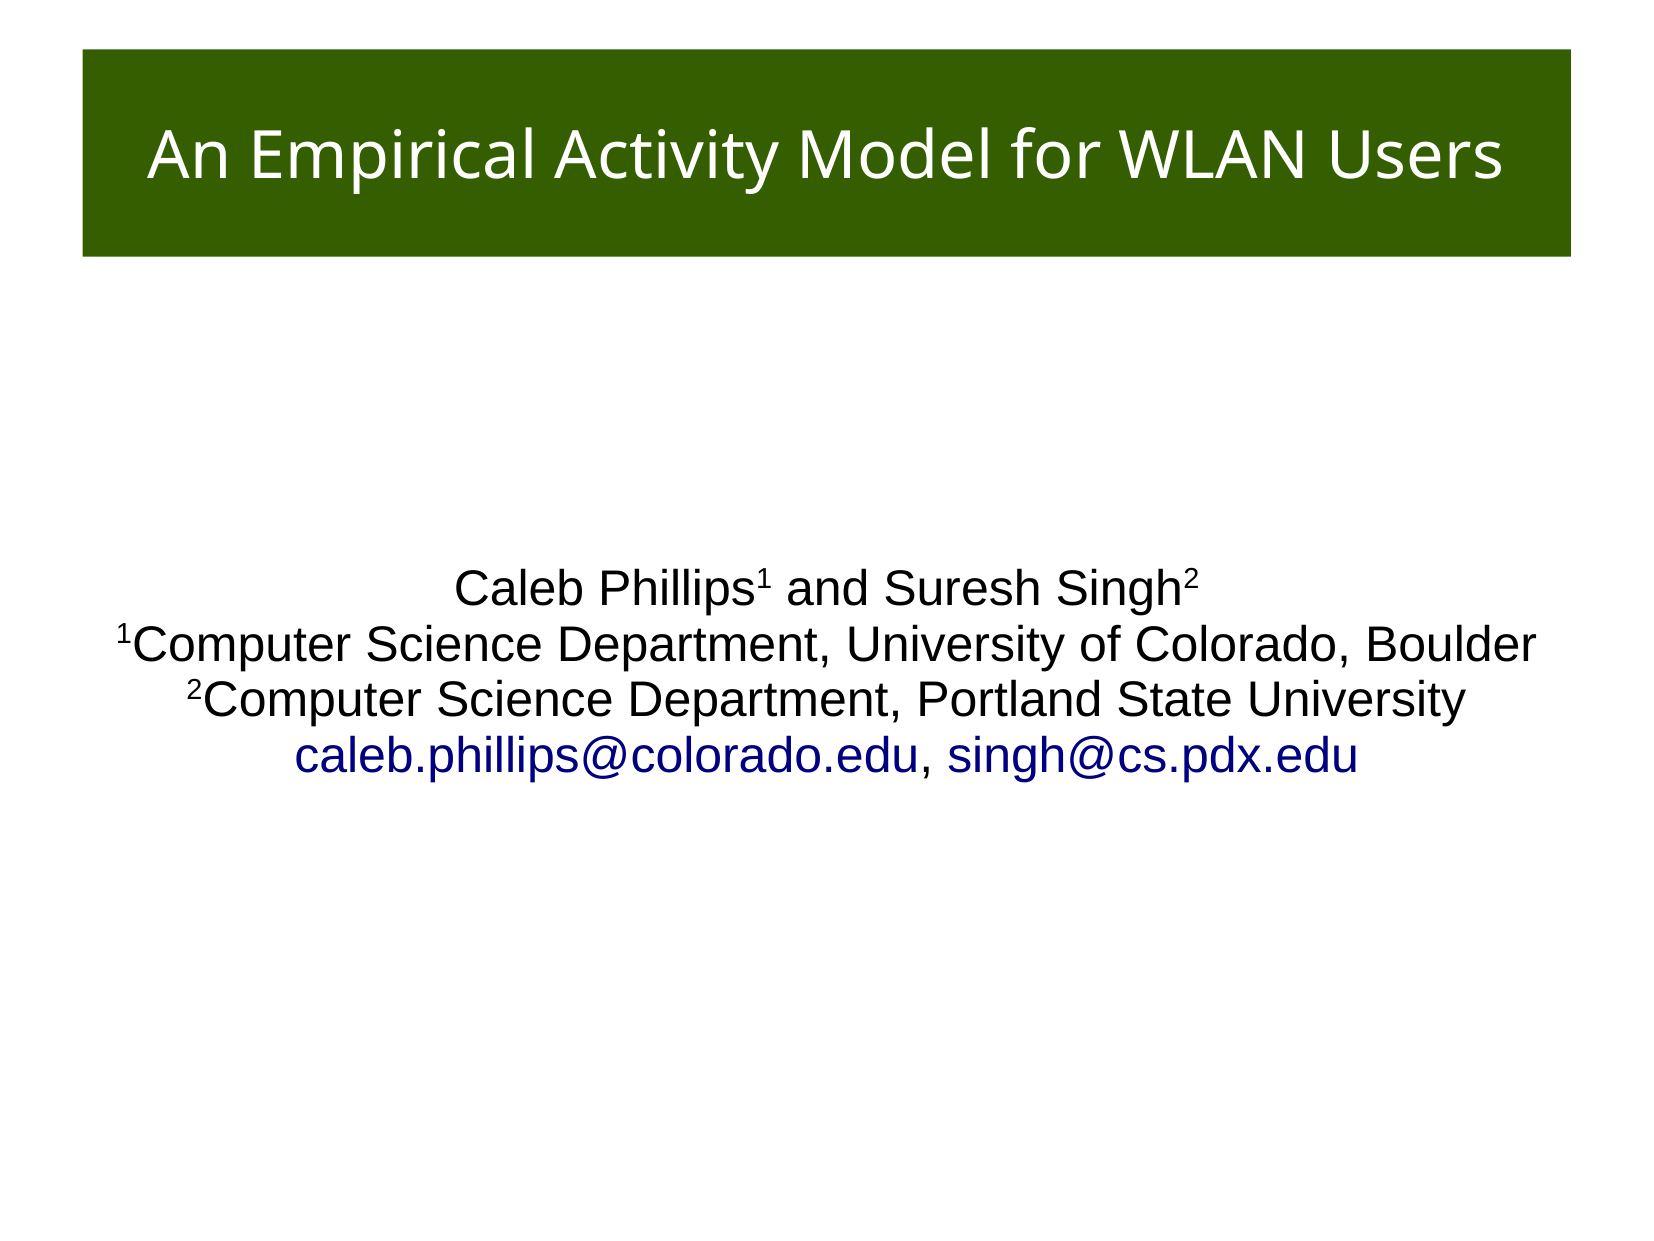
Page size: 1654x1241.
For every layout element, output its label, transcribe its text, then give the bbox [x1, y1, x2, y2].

title An Empirical Activity Model for WLAN Users [82, 49, 1571, 257]
subtitle Caleb Phillips1 and Suresh Singh2 1Computer Science Department, University of Colorado, Boulder 2Computer Science Department, Portland State University caleb.phillips@colorado.edu, singh@cs.pdx.edu [82, 290, 1571, 1109]
